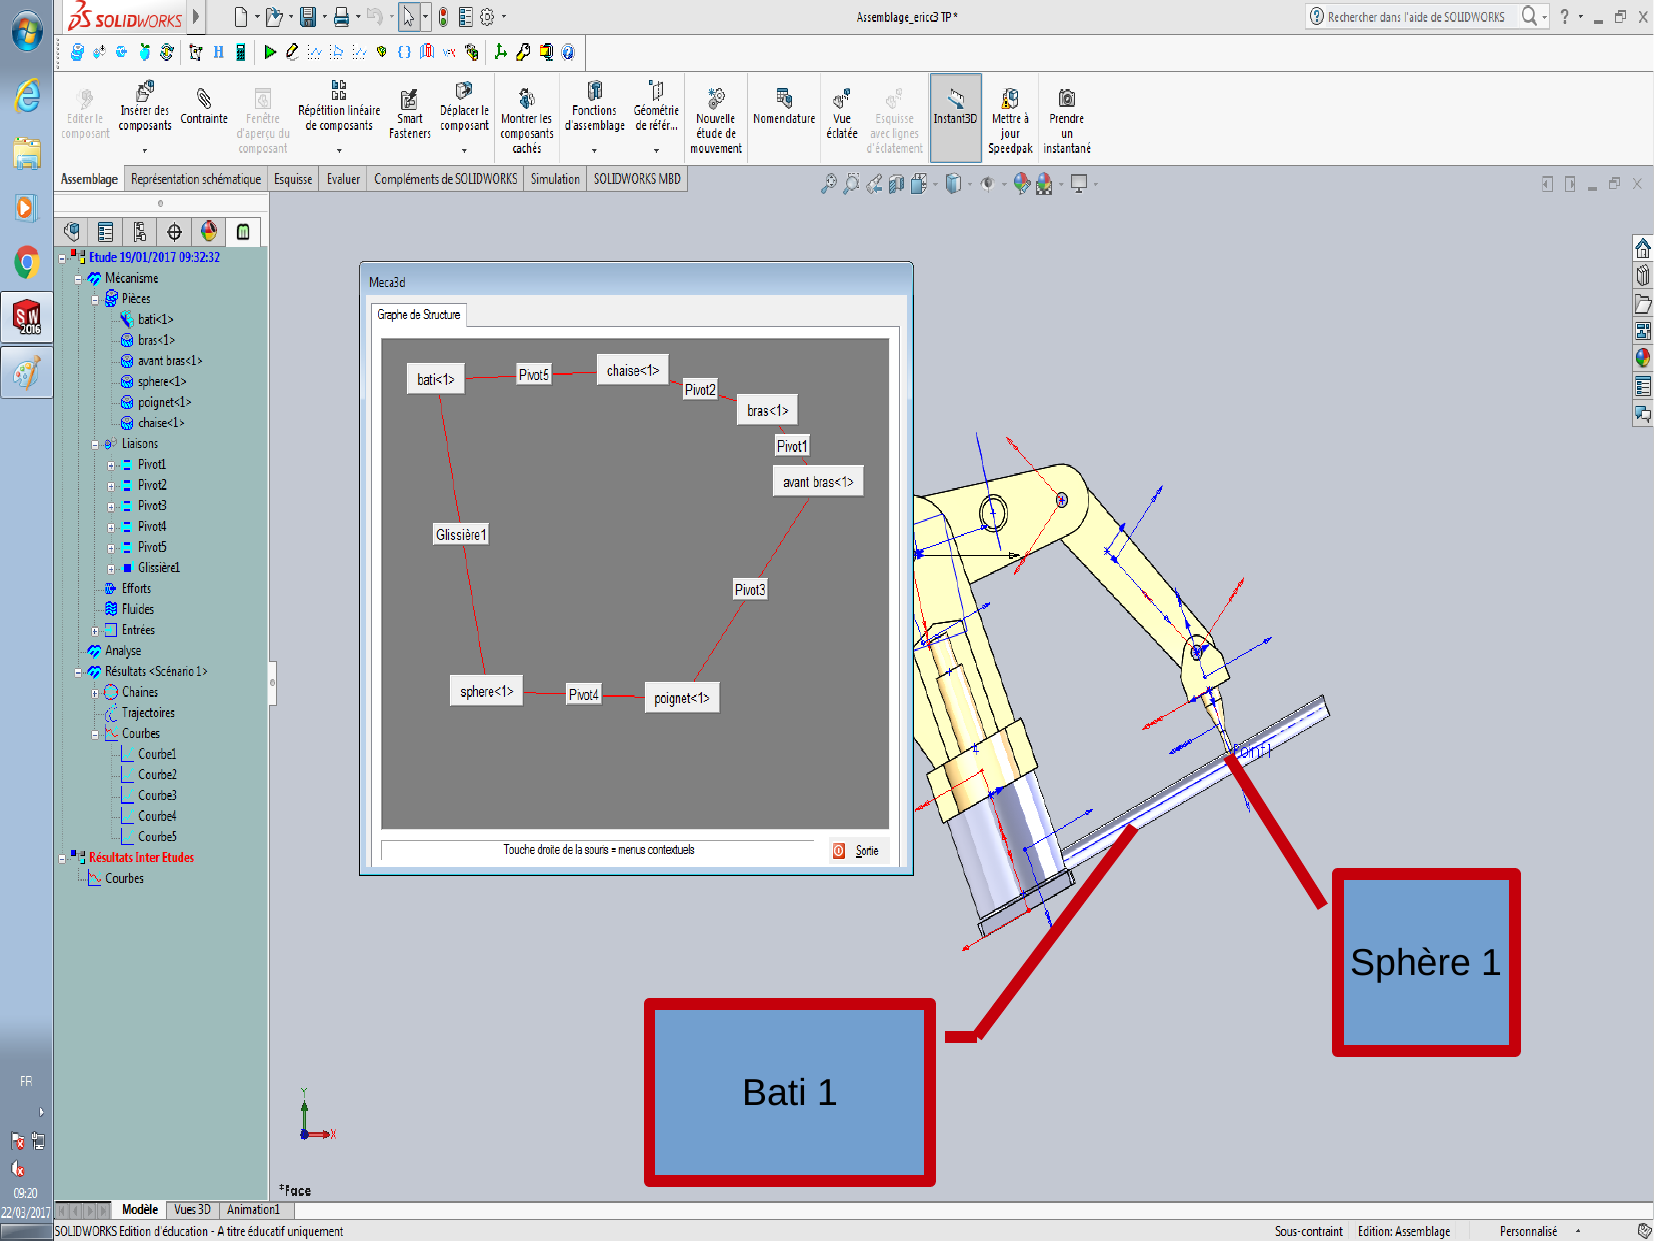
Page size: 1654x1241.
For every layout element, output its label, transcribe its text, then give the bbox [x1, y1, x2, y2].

text_box Bati 1 [650, 1004, 930, 1181]
text_box Sphère 1 [1338, 874, 1515, 1051]
picture [0, 0, 1654, 1241]
